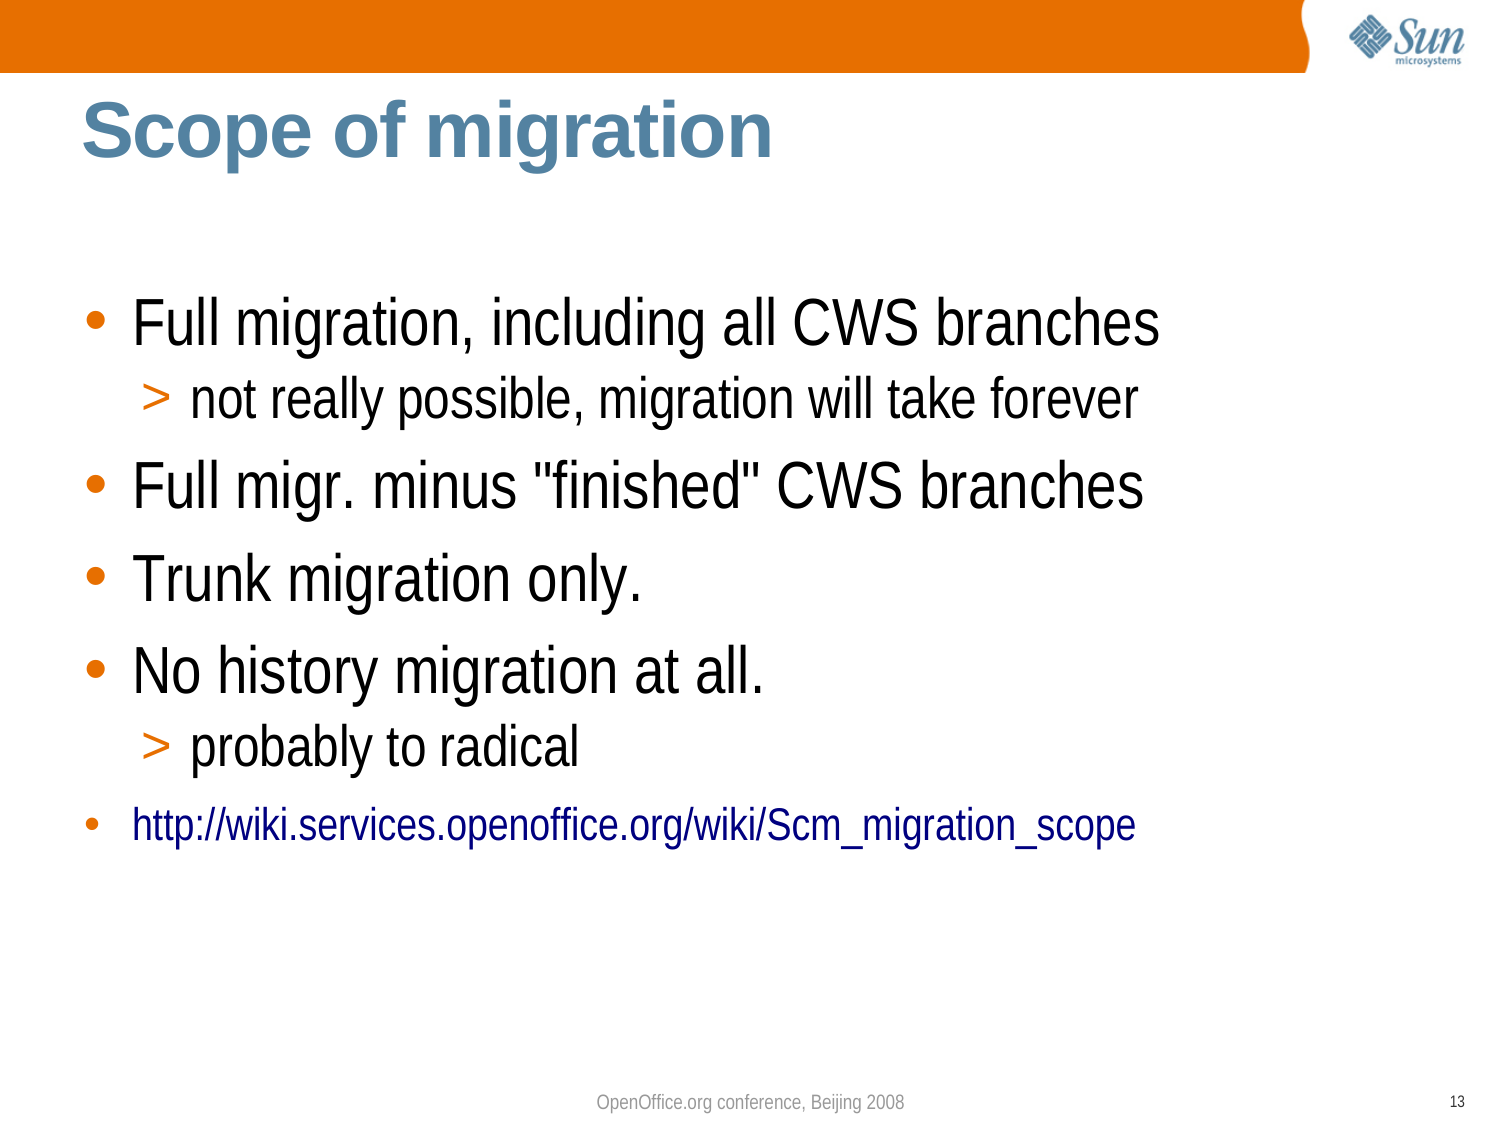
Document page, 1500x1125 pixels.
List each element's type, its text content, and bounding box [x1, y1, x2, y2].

title Scope of migration [81, 93, 1336, 198]
picture [0, 0, 1500, 73]
list Full migration, including all CWS branches not really possible, migration will take forever Full migr. minus "finished" CWS branches Trunk migration only. No history migration at all. probably to radical http://wiki.services.openoffice.org/wiki/Scm_migration_scope [64, 292, 1402, 856]
